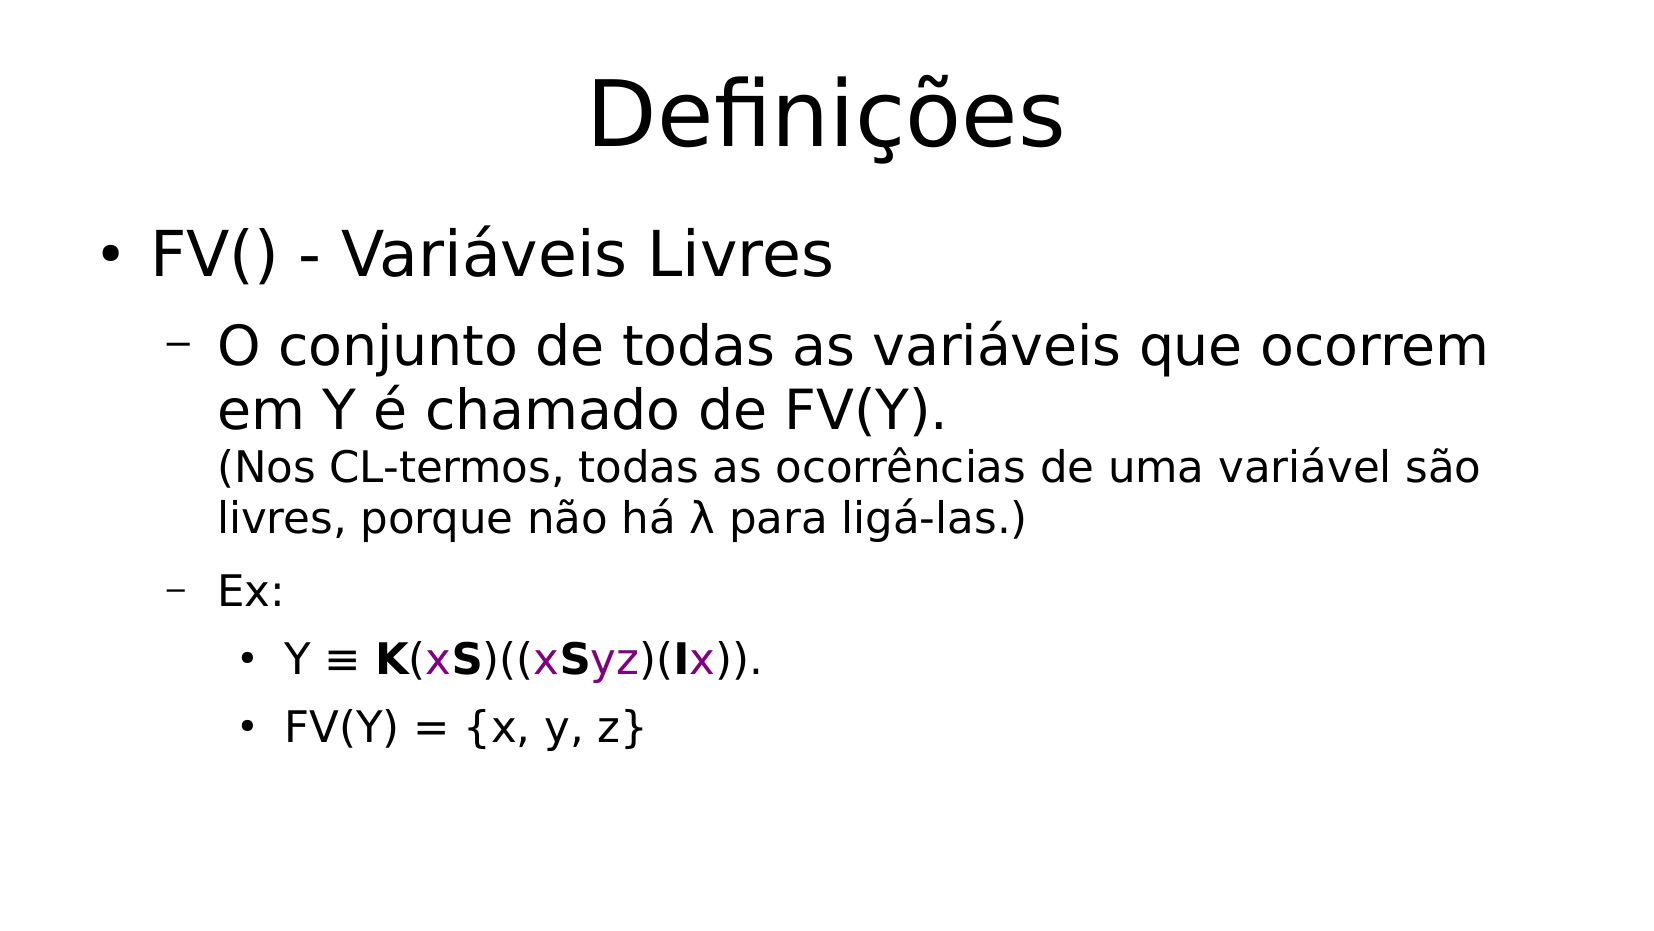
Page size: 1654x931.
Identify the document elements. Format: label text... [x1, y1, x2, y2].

title Definições [82, 37, 1571, 193]
list FV() - Variáveis Livres O conjunto de todas as variáveis que ocorrem em Y é chamado de FV(Y). (Nos CL-termos, todas as ocorrências de uma variável são livres, porque não há λ para ligá-las.) Ex: Y ≡ K(xS)((xSyz)(Ix)). FV(Y) = {x, y, z} [82, 217, 1571, 758]
